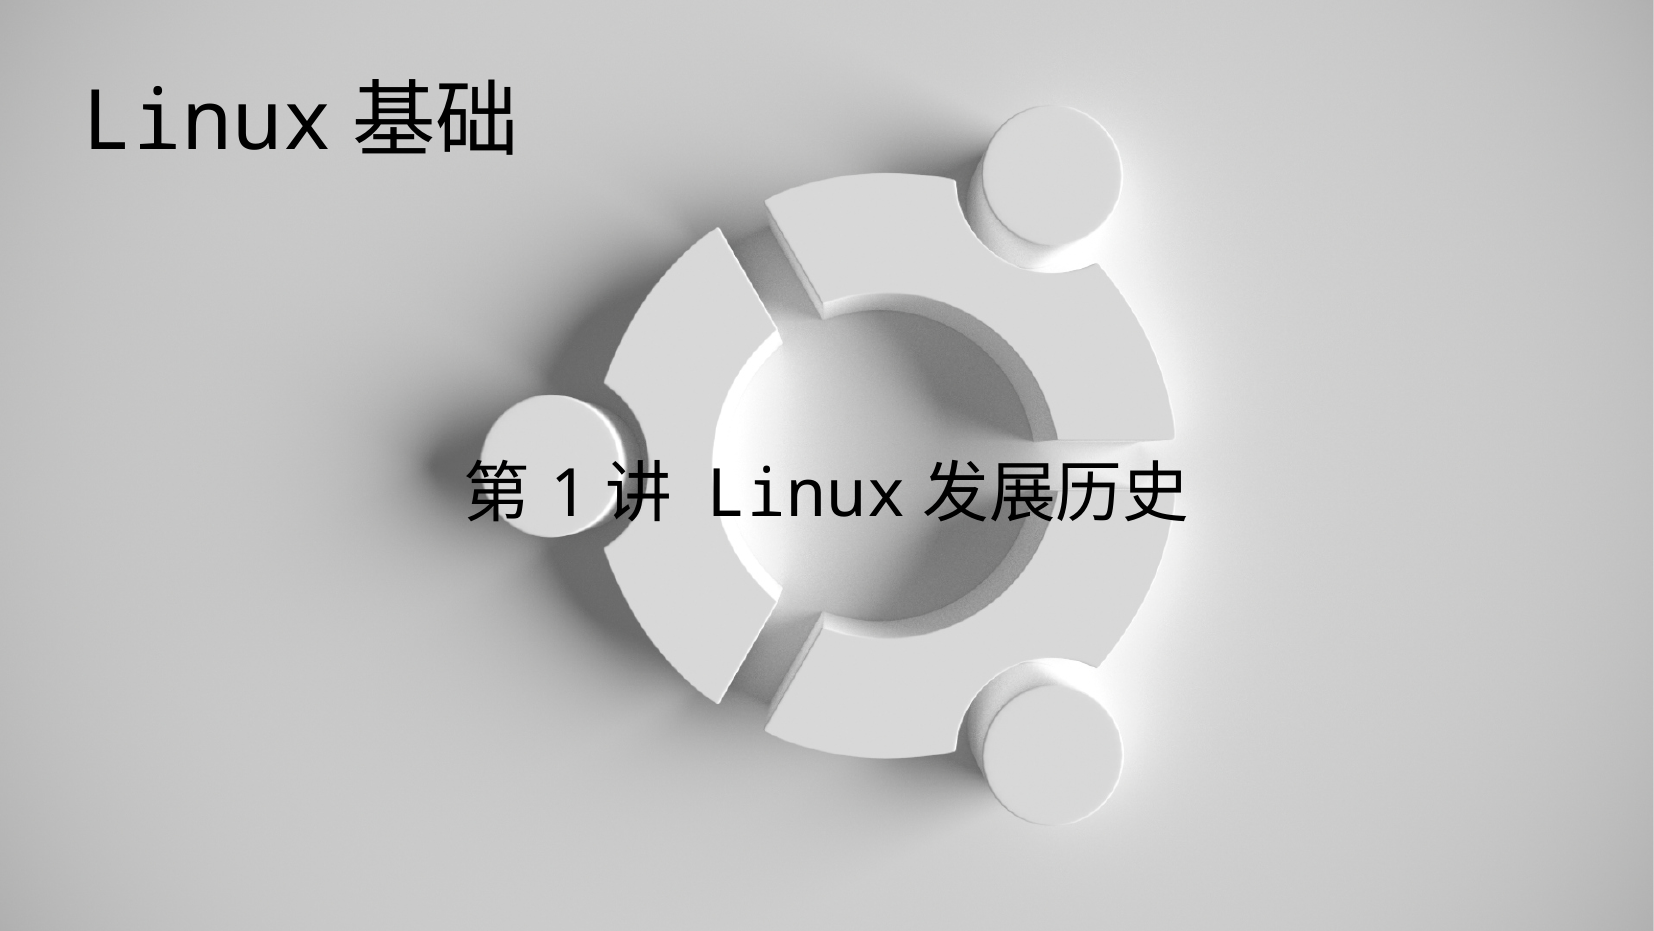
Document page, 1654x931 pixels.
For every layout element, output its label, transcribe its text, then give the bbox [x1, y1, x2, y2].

subtitle 第1讲 Linux发展历史 [82, 217, 1571, 758]
picture [0, 0, 1654, 931]
title Linux基础 [82, 37, 1571, 189]
